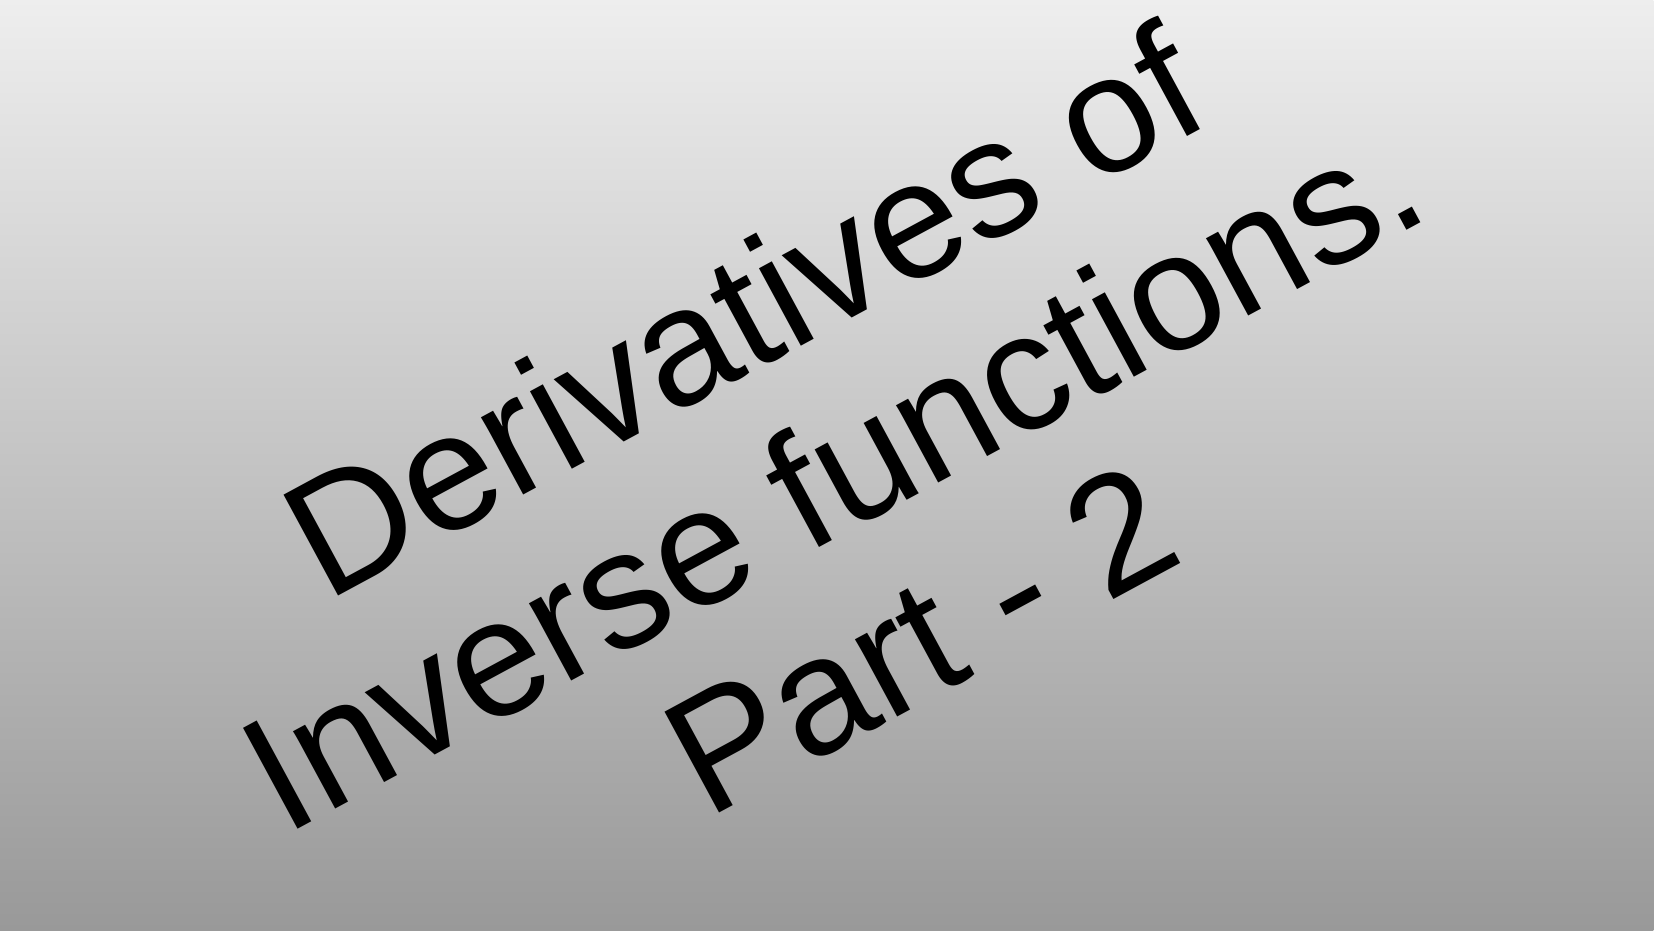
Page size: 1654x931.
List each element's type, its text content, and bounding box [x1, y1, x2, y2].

title Derivatives of Inverse functions. Part - 2 [0, 0, 1654, 931]
